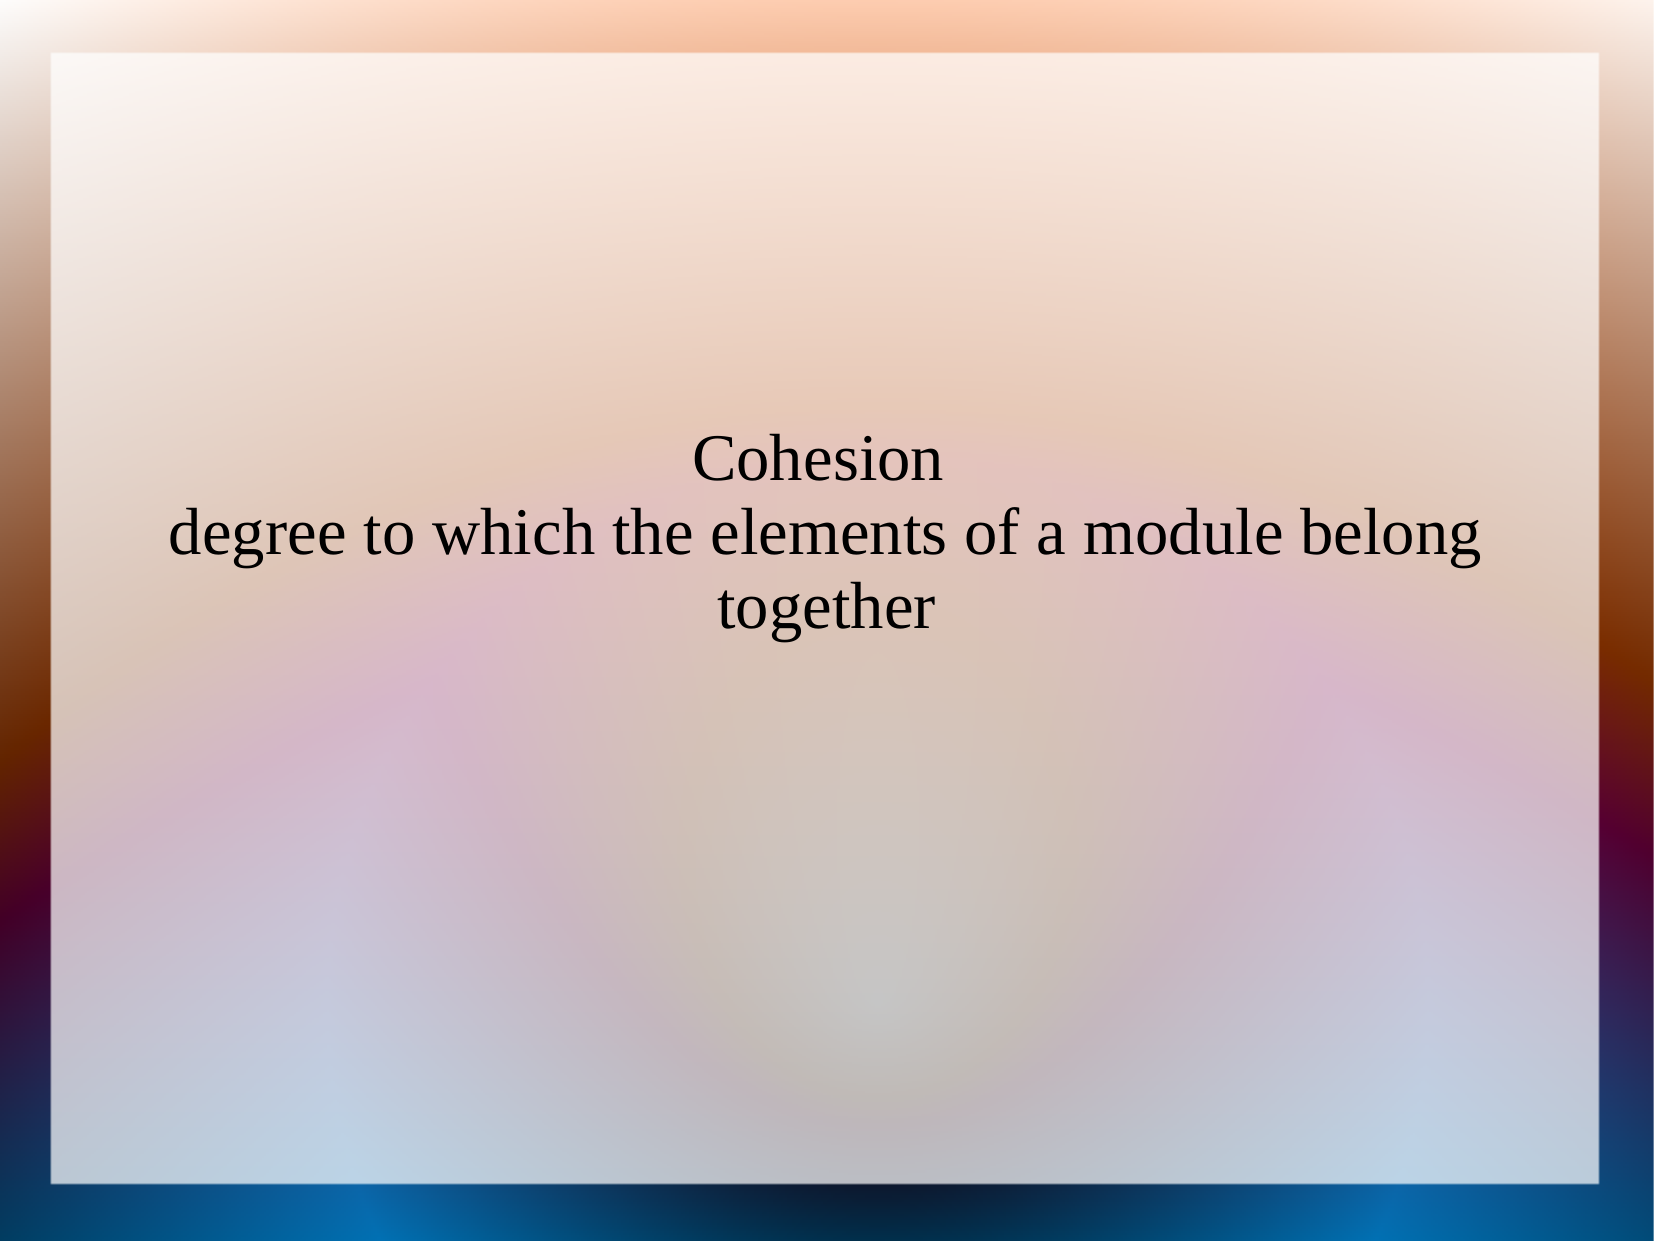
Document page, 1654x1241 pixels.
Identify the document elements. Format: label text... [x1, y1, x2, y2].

subtitle Cohesion degree to which the elements of a module belong together [82, 55, 1571, 1010]
picture [0, 0, 1654, 1241]
